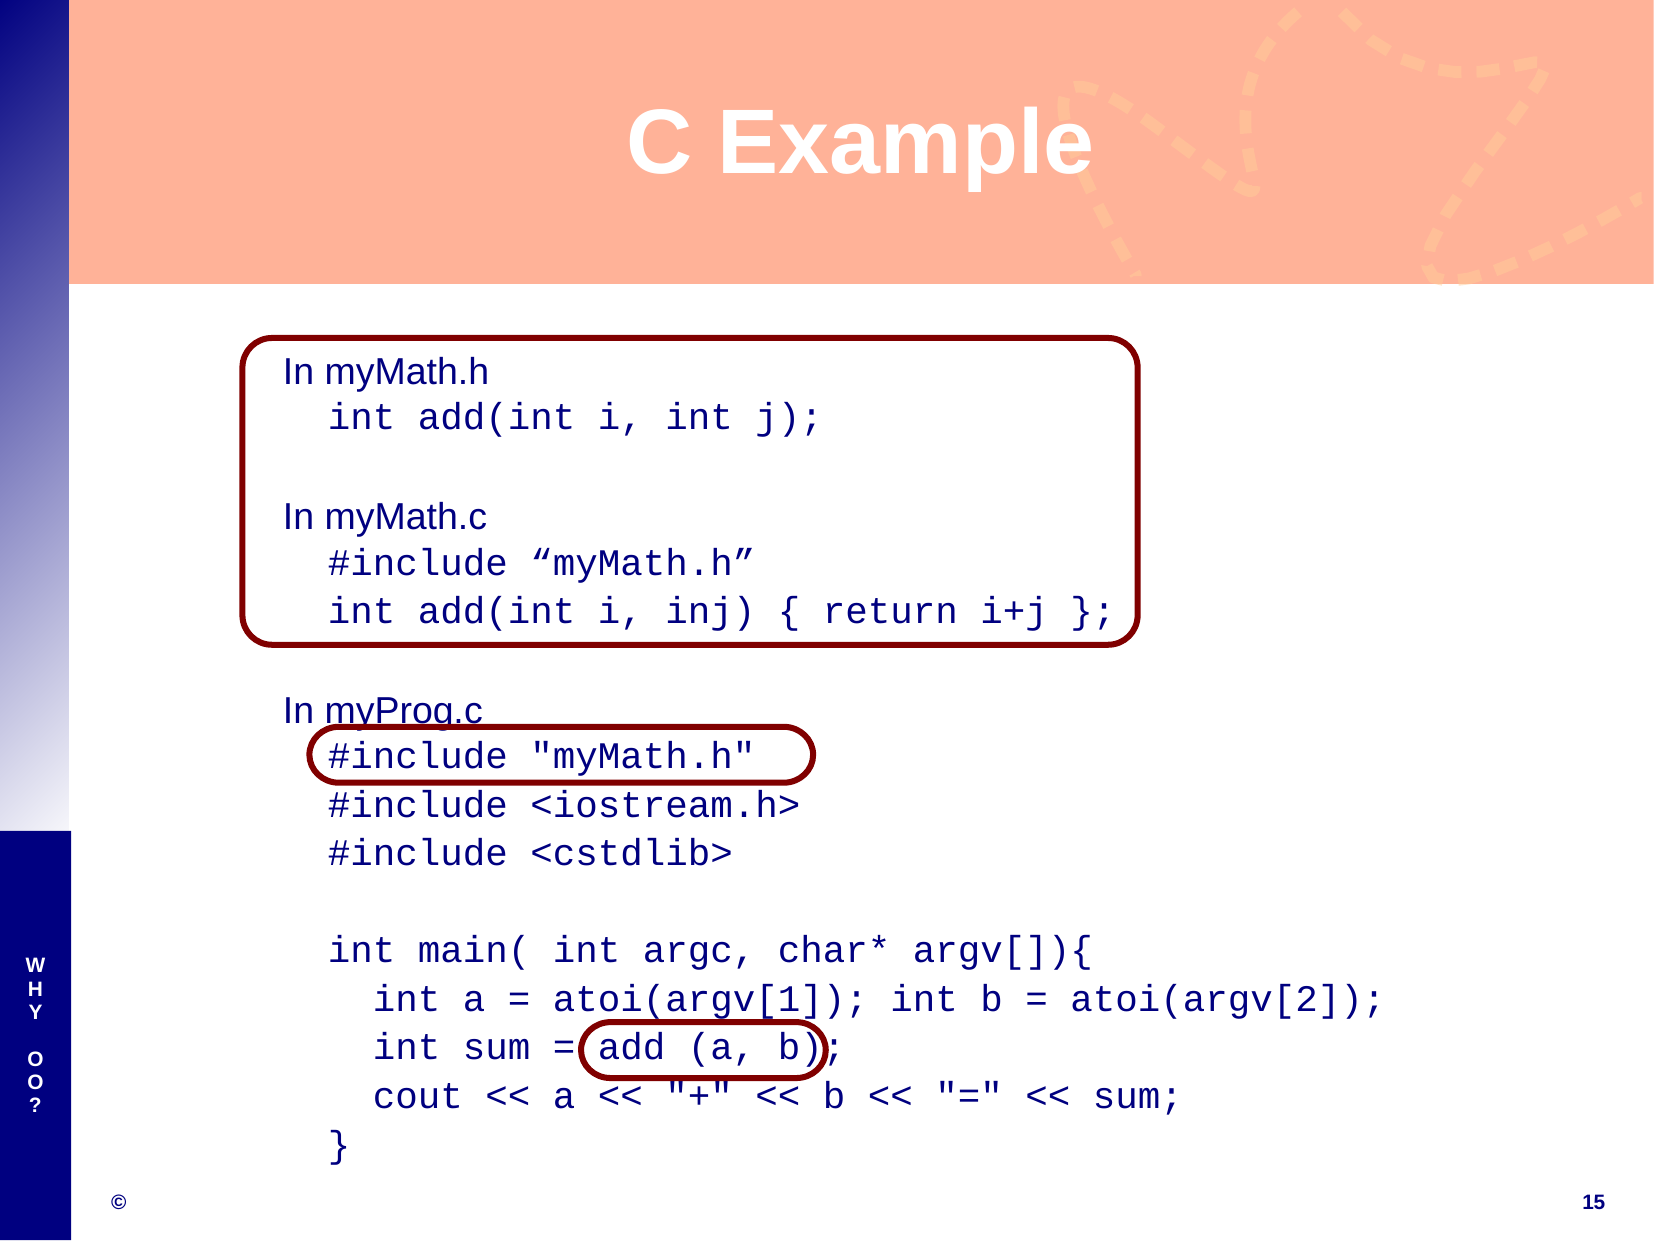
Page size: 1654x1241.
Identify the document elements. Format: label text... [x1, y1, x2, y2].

list In myMath.h int add(int i, int j); In myMath.c #include “myMath.h” int add(int i, inj) { return i+j }; In myProg.c #include "myMath.h" #include <iostream.h> #include <cstdlib> int main( int argc, char* argv[]){ int a = atoi(argv[1]); int b = atoi(argv[2]); int sum = add (a, b); cout << a << "+" << b << "=" << sum; } [282, 350, 1134, 641]
title C Example [104, 37, 1617, 246]
list In myMath.h int add(int i, int j); In myMath.c #include “myMath.h” int add(int i, inj) { return i+j }; In myProg.c #include "myMath.h" #include <iostream.h> #include <cstdlib> int main( int argc, char* argv[]){ int a = atoi(argv[1]); int b = atoi(argv[2]); int sum = add (a, b); cout << a << "+" << b << "=" << sum; } [282, 350, 1503, 1169]
text_box W H Y O O ? [0, 830, 71, 1241]
